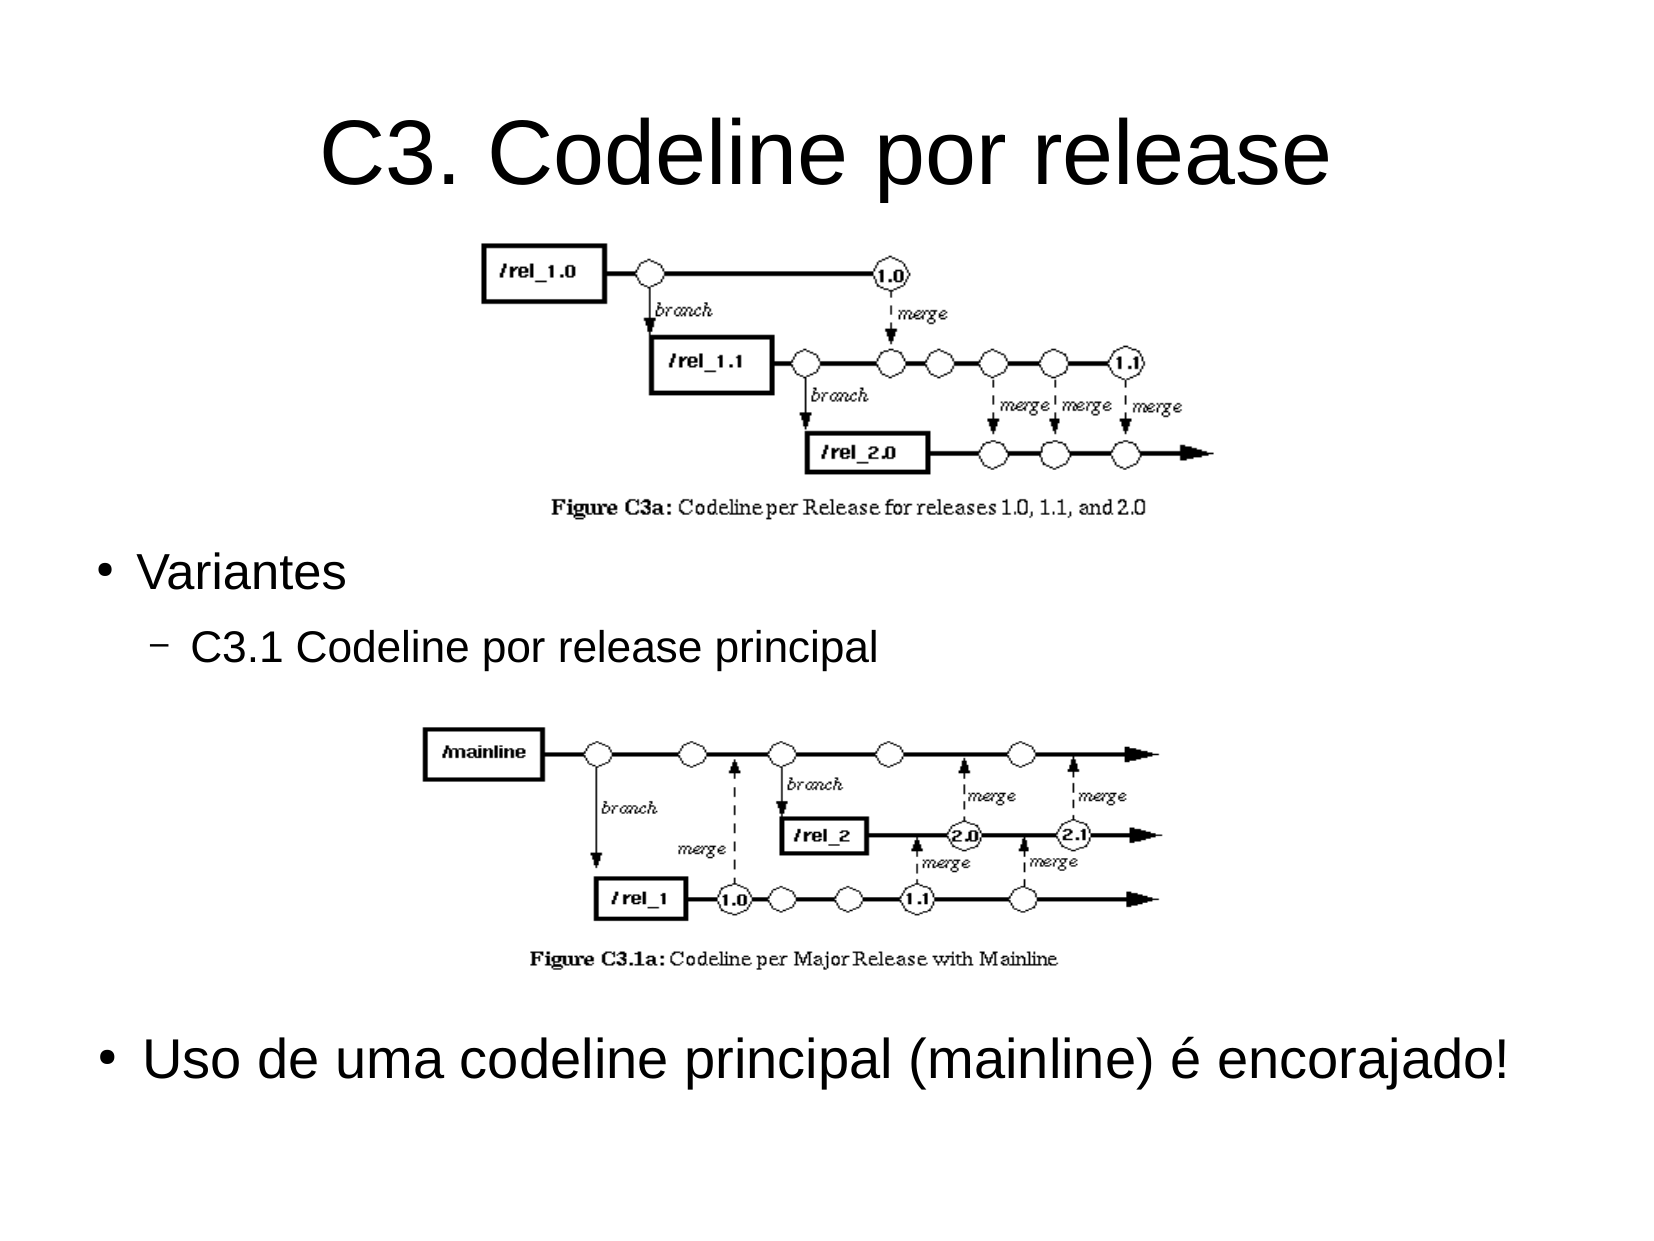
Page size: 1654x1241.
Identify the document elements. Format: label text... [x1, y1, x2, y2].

picture [460, 222, 1229, 532]
picture [402, 708, 1182, 981]
list Variantes C3.1 Codeline por release principal [82, 543, 1571, 674]
list Uso de uma codeline principal (mainline) é encorajado! [82, 1027, 1548, 1134]
title C3. Codeline por release [82, 49, 1571, 257]
